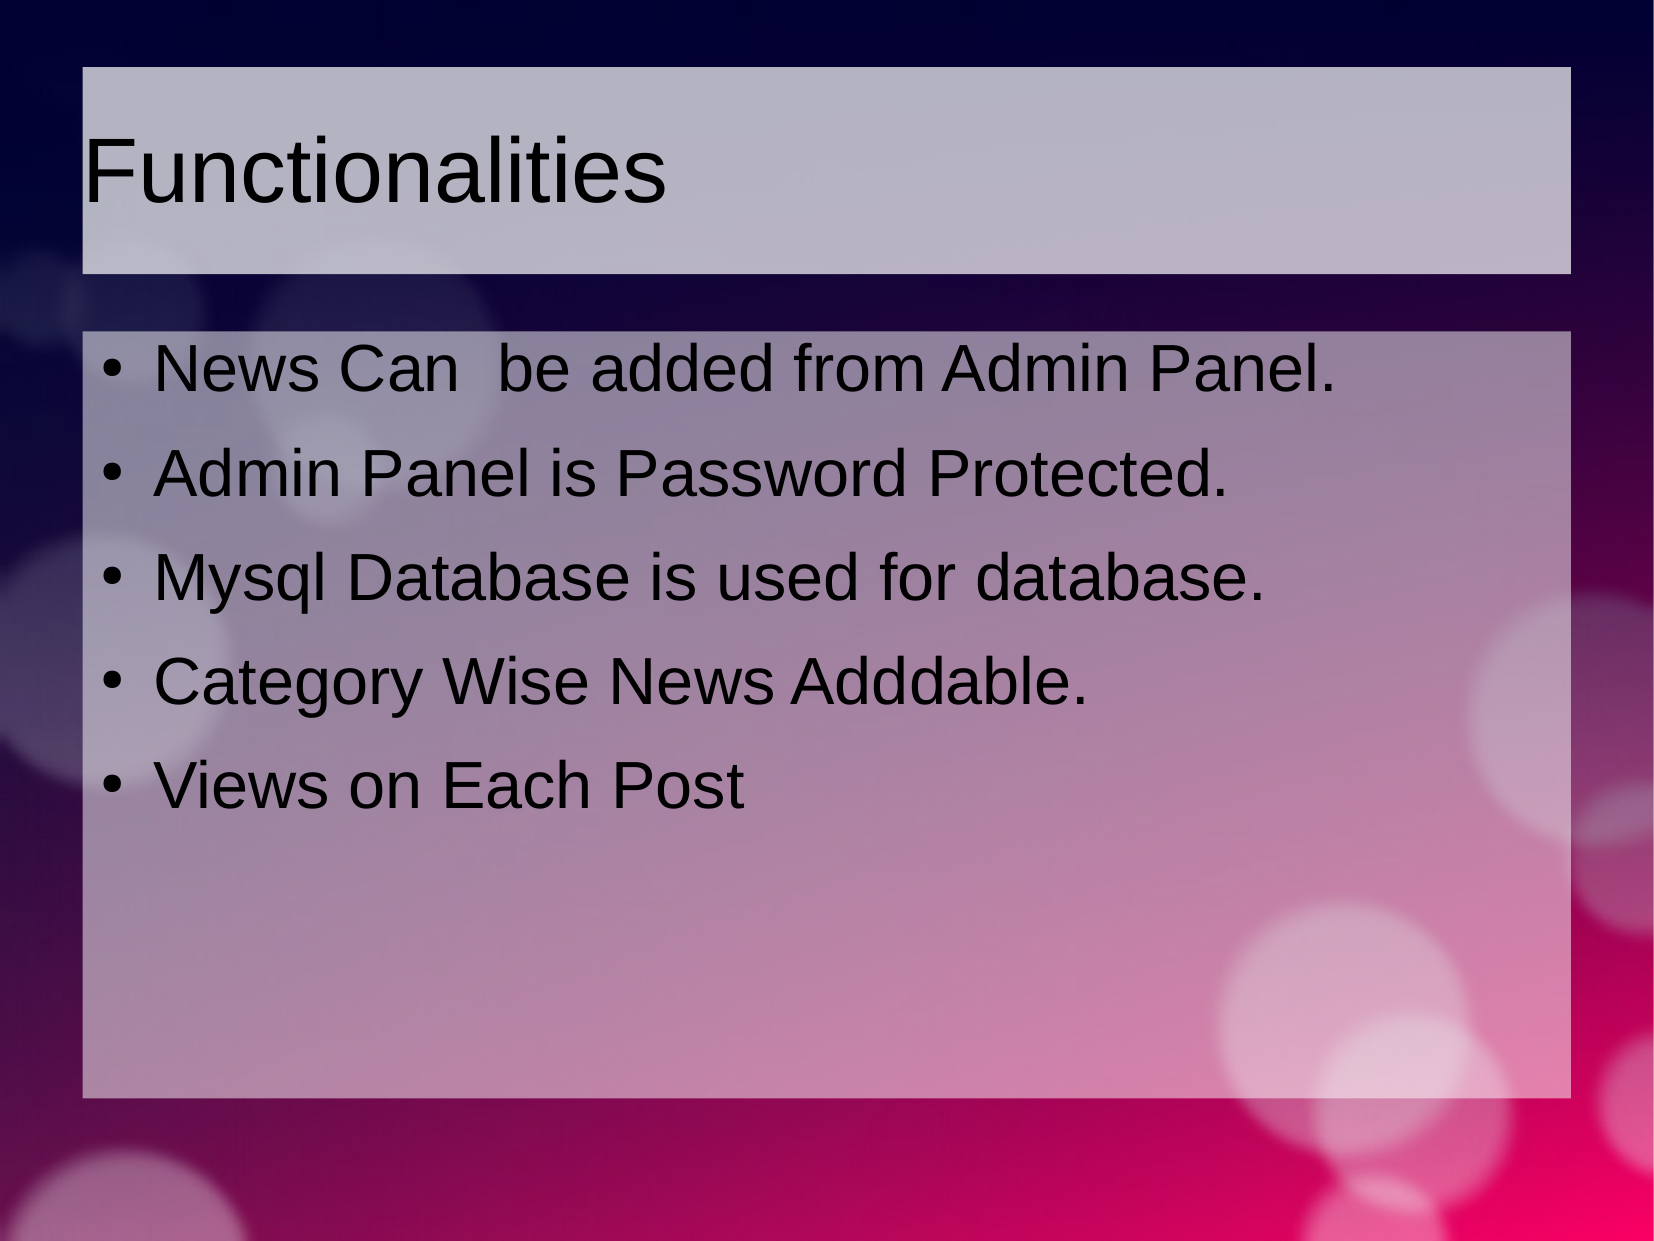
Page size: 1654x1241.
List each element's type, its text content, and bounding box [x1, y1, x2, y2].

list News Can be added from Admin Panel. Admin Panel is Password Protected. Mysql Database is used for database. Category Wise News Adddable. Views on Each Post [82, 331, 1571, 1099]
title Functionalities [82, 67, 1571, 275]
picture [0, 0, 1654, 1241]
